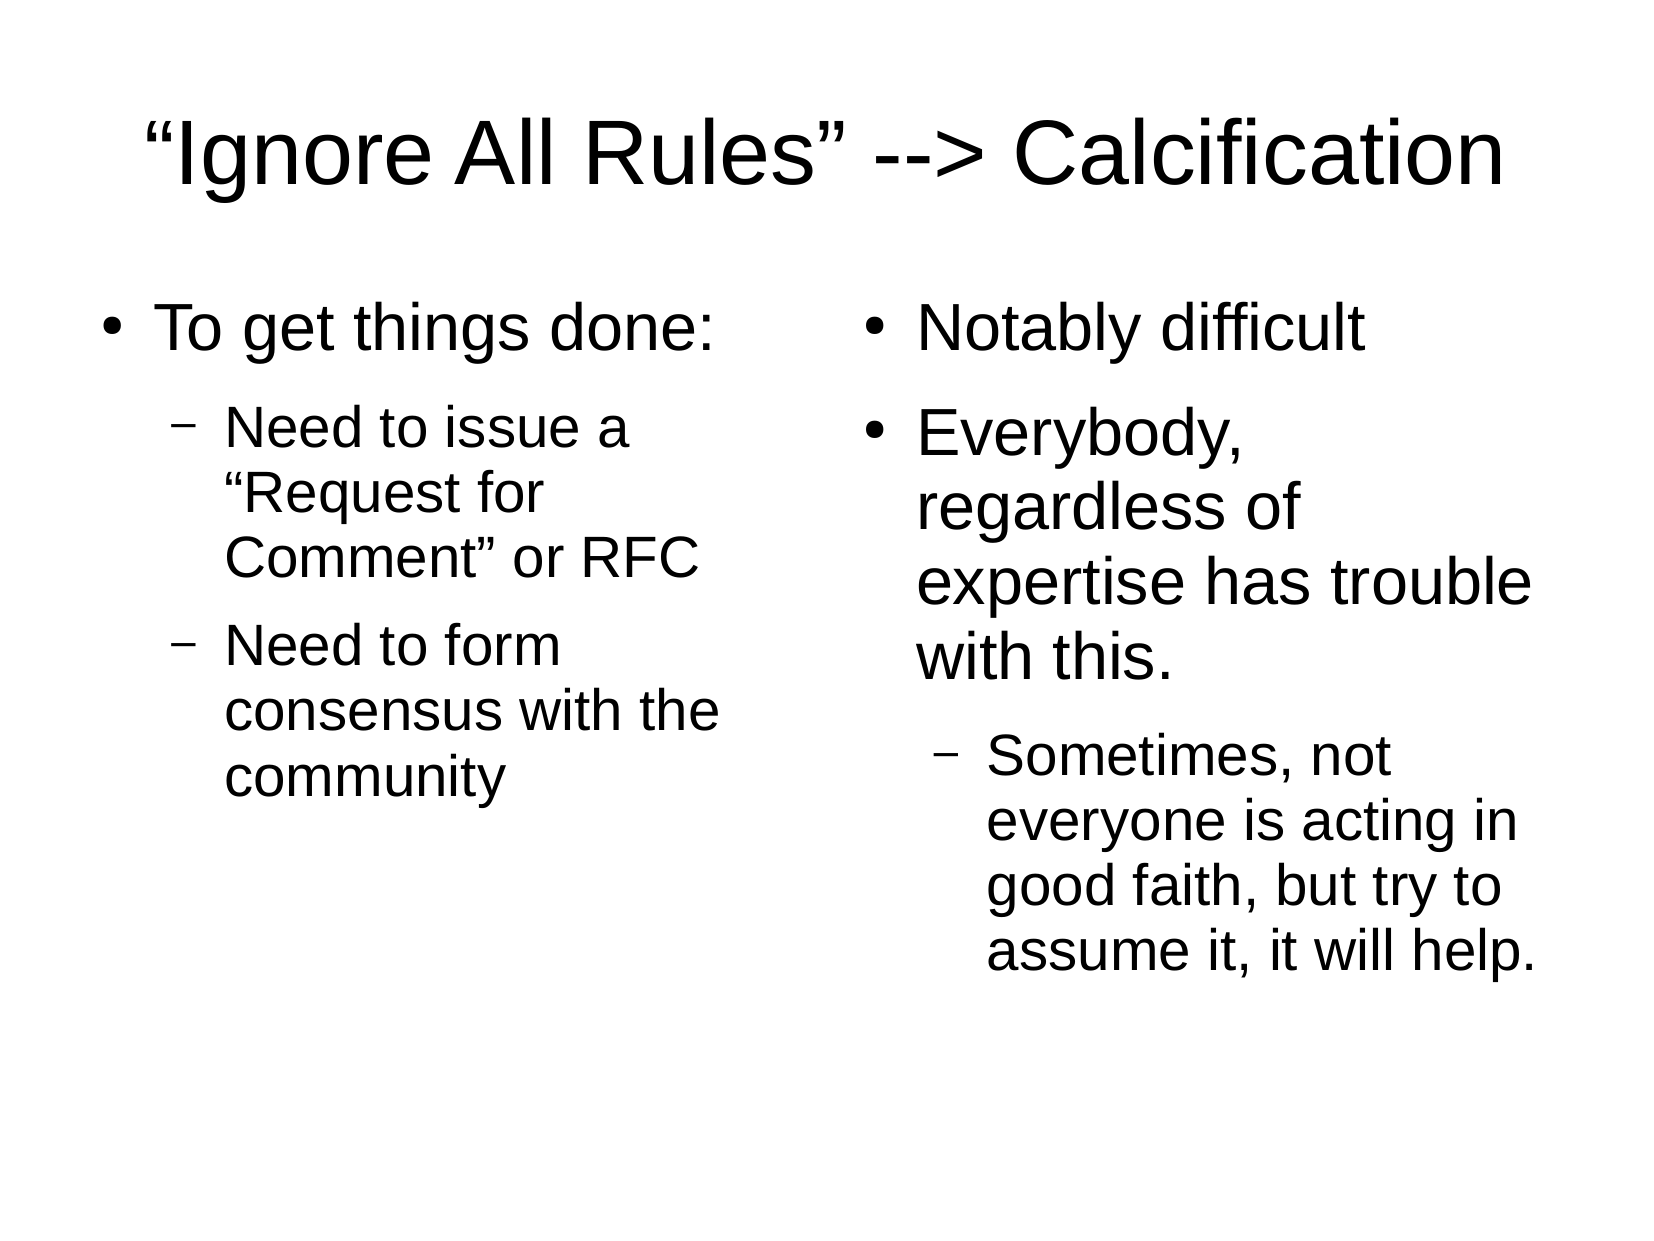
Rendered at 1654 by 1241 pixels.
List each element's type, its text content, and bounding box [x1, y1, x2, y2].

list To get things done: Need to issue a “Request for Comment” or RFC Need to form consensus with the community [82, 290, 809, 1010]
title “Ignore All Rules” --> Calcification [82, 49, 1571, 257]
list Notably difficult Everybody, regardless of expertise has trouble with this. Sometimes, not everyone is acting in good faith, but try to assume it, it will help. [845, 290, 1572, 1010]
